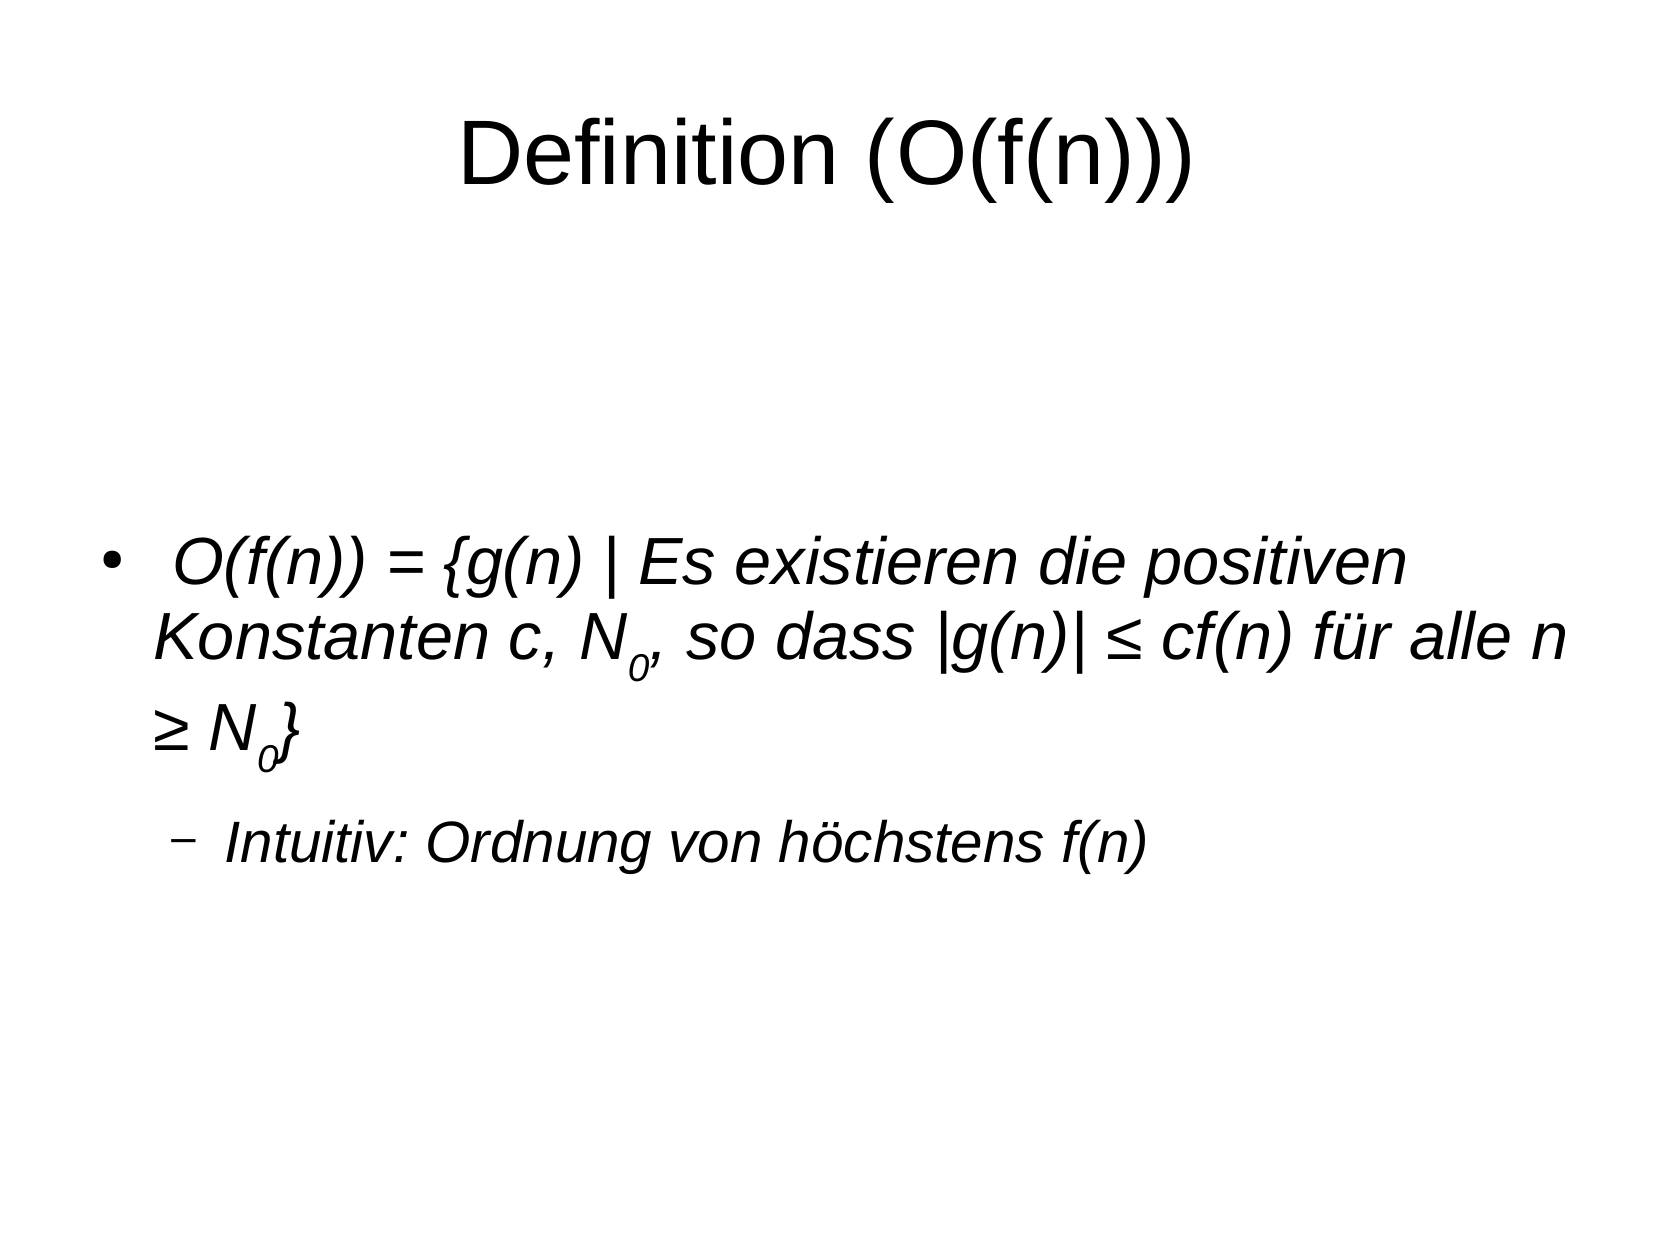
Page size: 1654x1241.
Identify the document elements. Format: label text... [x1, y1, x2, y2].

list Ο(f(n)) = {g(n) | Es existieren die positiven Konstanten c, N0, so dass |g(n)| ≤ cf(n) für alle n ≥ N0} Intuitiv: Ordnung von höchstens f(n) [82, 290, 1571, 1109]
title Definition (Ο(f(n))) [82, 49, 1571, 257]
